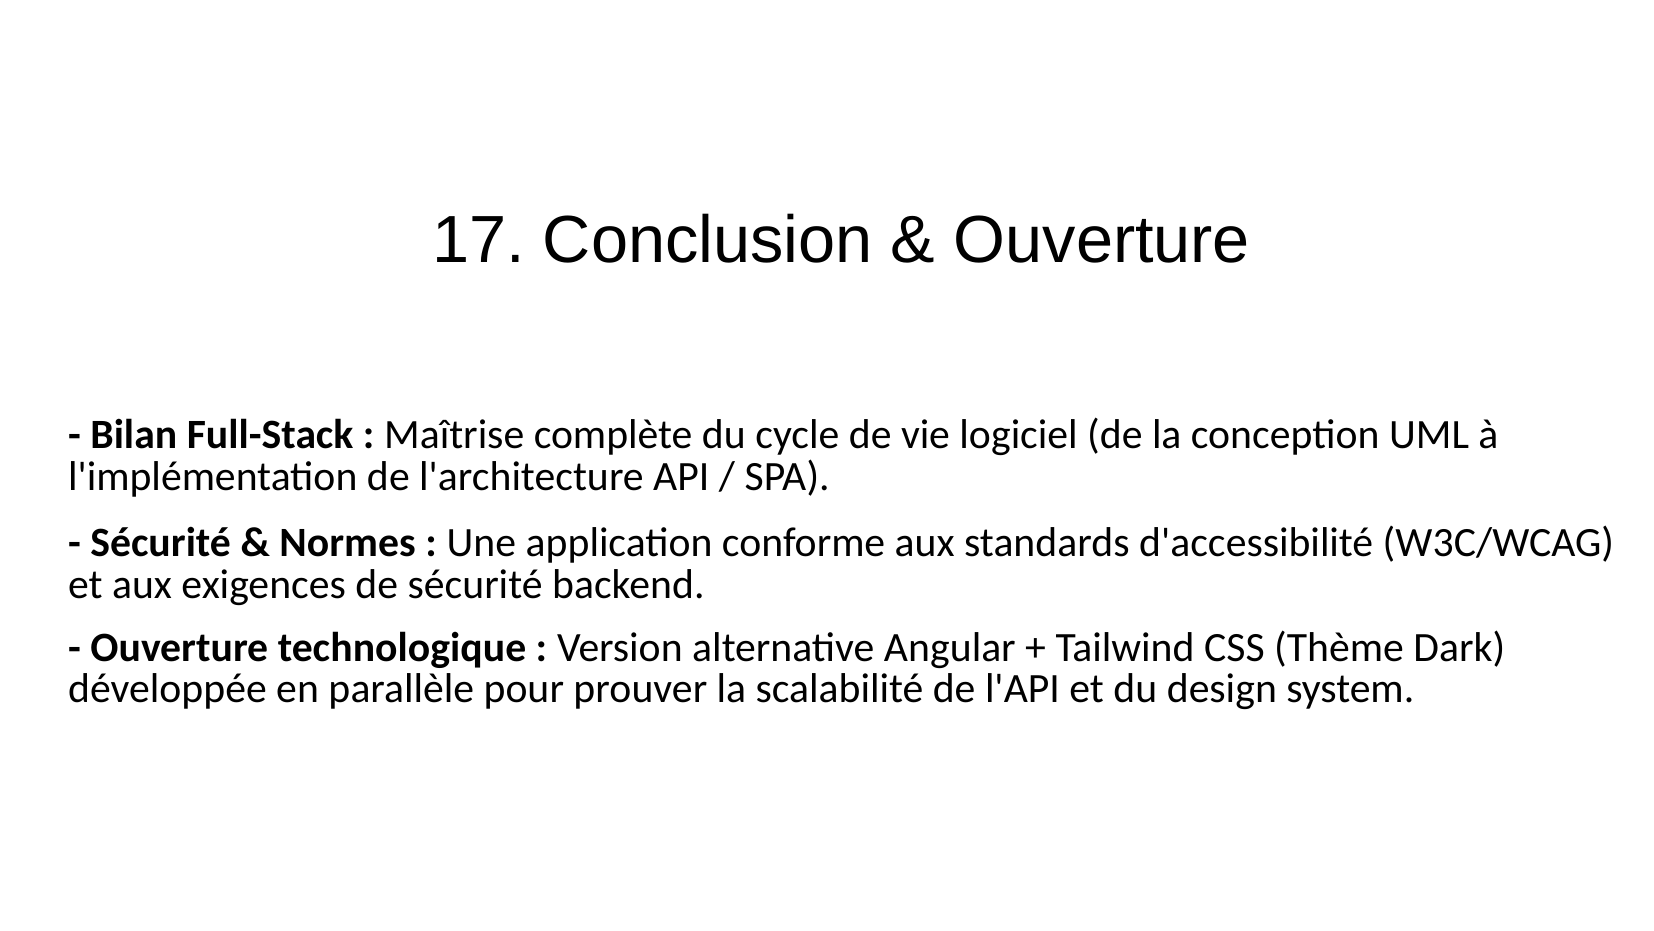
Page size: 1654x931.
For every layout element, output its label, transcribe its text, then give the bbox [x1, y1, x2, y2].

subtitle 17. Conclusion & Ouverture - Bilan Full-Stack : Maîtrise complète du cycle de vie logiciel (de la conception UML à l'implémentation de l'architecture API / SPA). - Sécurité & Normes : Une application conforme aux standards d'accessibilité (W3C/WCAG) et aux exigences de sécurité backend. - Ouverture technologique : Version alternative Angular + Tailwind CSS (Thème Dark) développée en parallèle pour prouver la scalabilité de l'API et du design system. [58, 47, 1624, 916]
